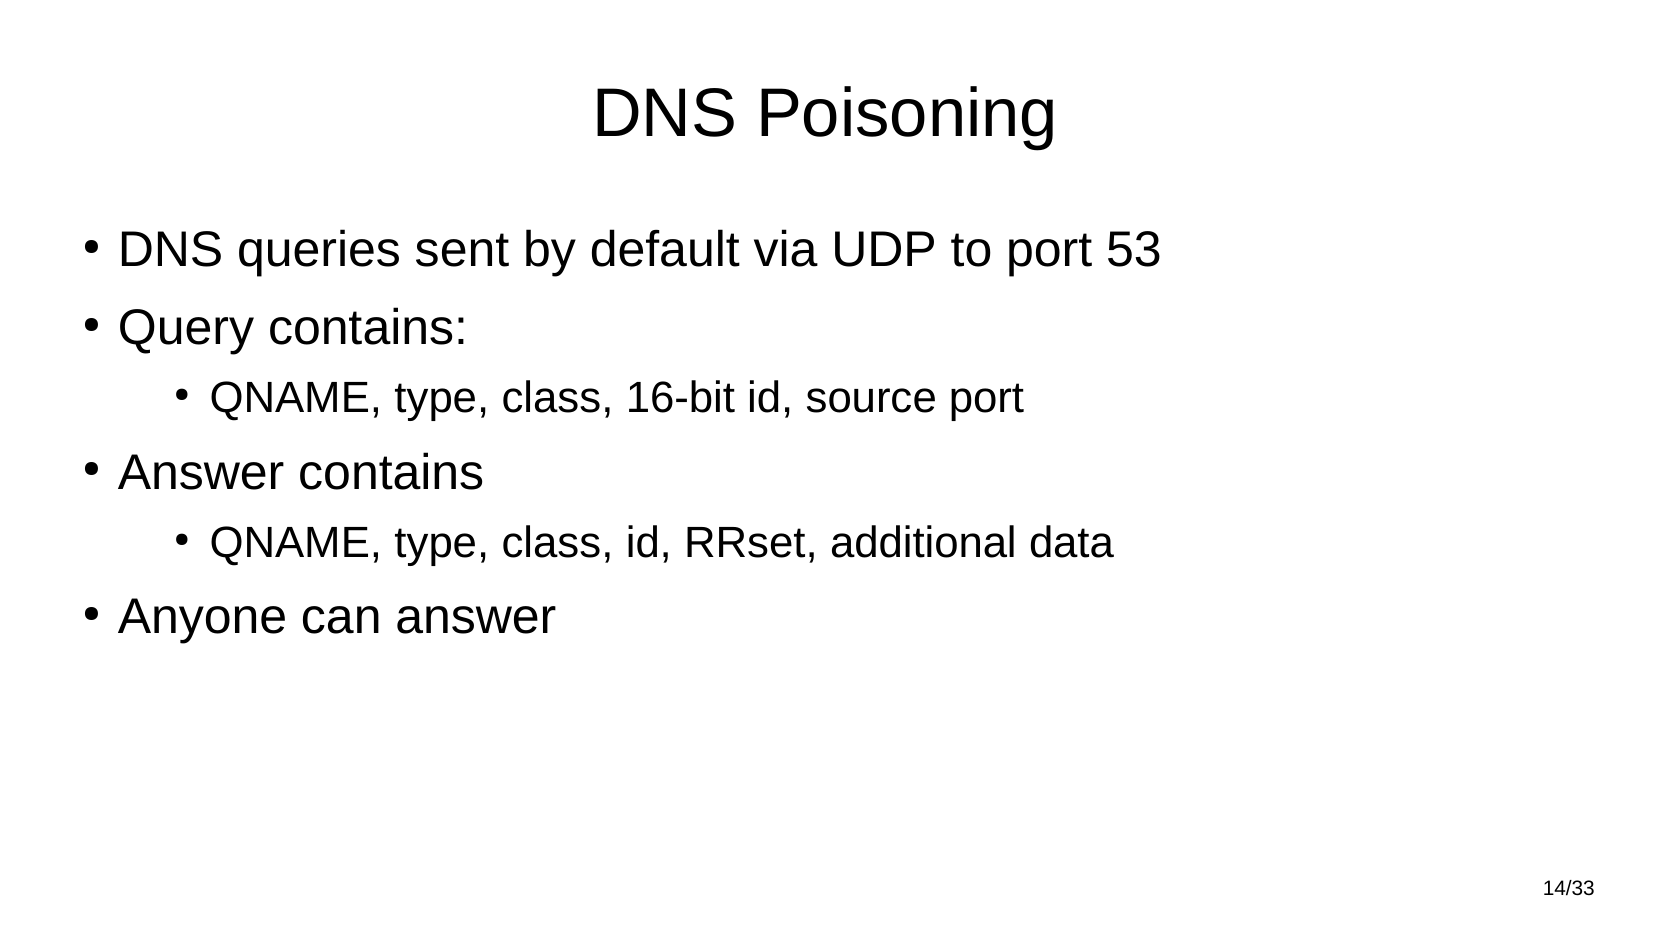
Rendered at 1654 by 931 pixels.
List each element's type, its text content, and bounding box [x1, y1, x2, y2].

list DNS queries sent by default via UDP to port 53 Query contains: QNAME, type, class, 16-bit id, source port Answer contains QNAME, type, class, id, RRset, additional data Anyone can answer [82, 217, 1568, 756]
title DNS Poisoning [82, 37, 1568, 191]
